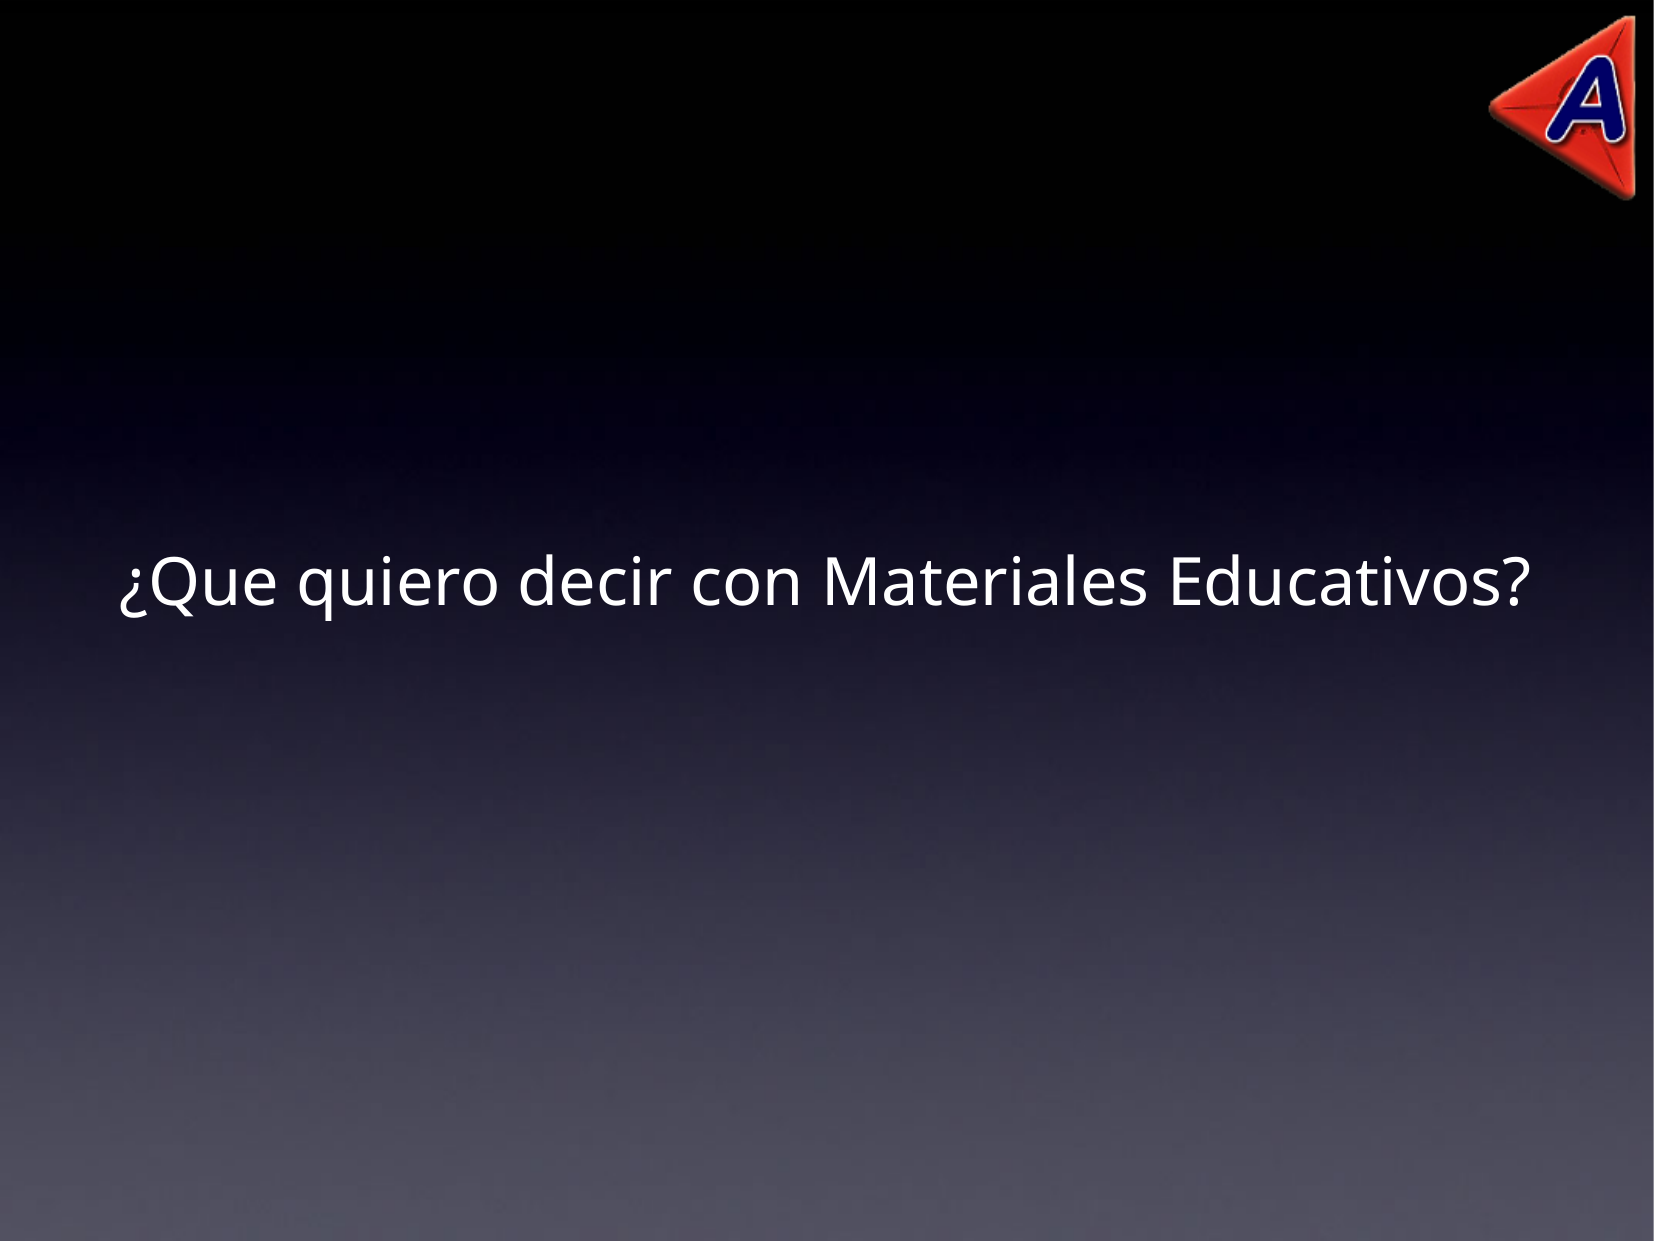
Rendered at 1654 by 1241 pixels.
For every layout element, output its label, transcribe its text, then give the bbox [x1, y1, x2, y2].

subtitle ¿Que quiero decir con Materiales Educativos? [82, 56, 1571, 1102]
picture [0, 0, 1654, 1241]
